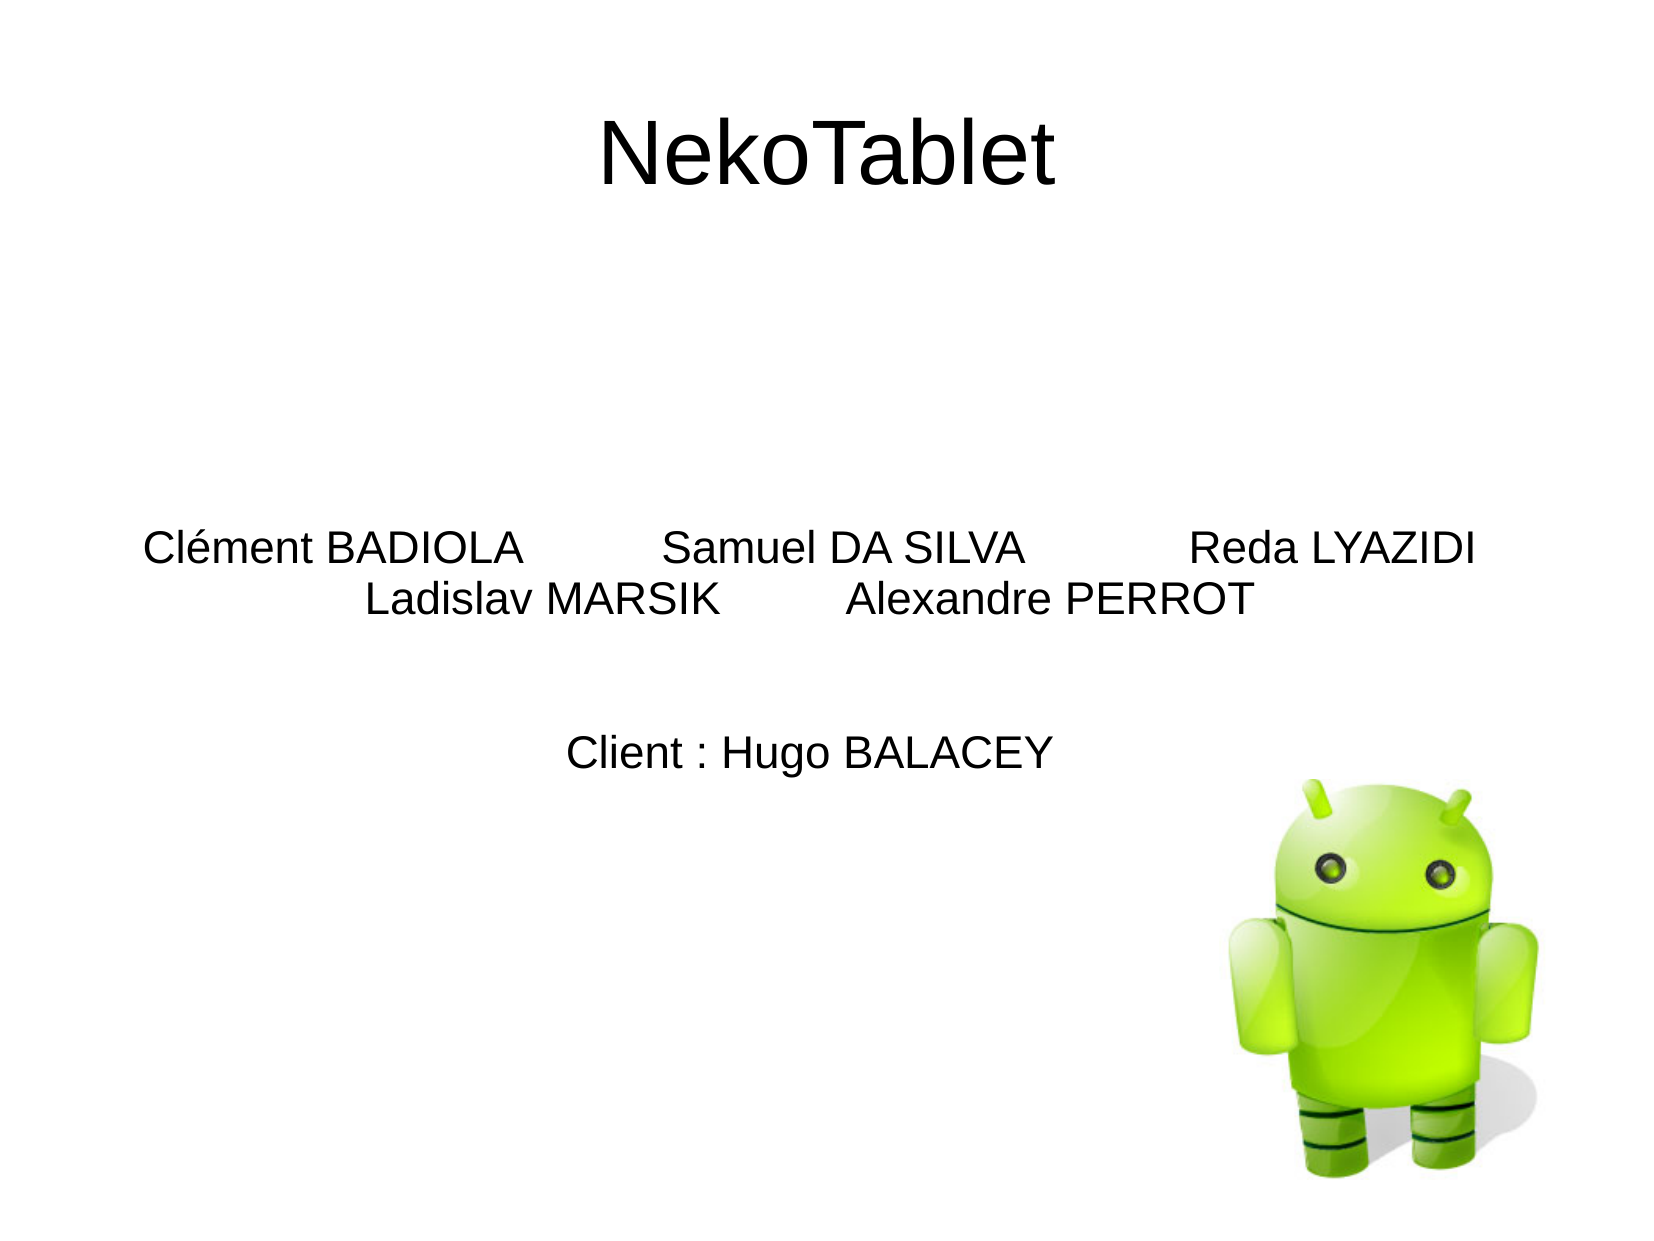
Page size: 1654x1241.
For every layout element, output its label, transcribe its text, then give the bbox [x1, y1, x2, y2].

title NekoTablet [82, 49, 1571, 257]
picture [1182, 779, 1583, 1180]
subtitle Clément BADIOLA Samuel DA SILVA Reda LYAZIDI Ladislav MARSIK Alexandre PERROT Client : Hugo BALACEY [82, 290, 1538, 1010]
